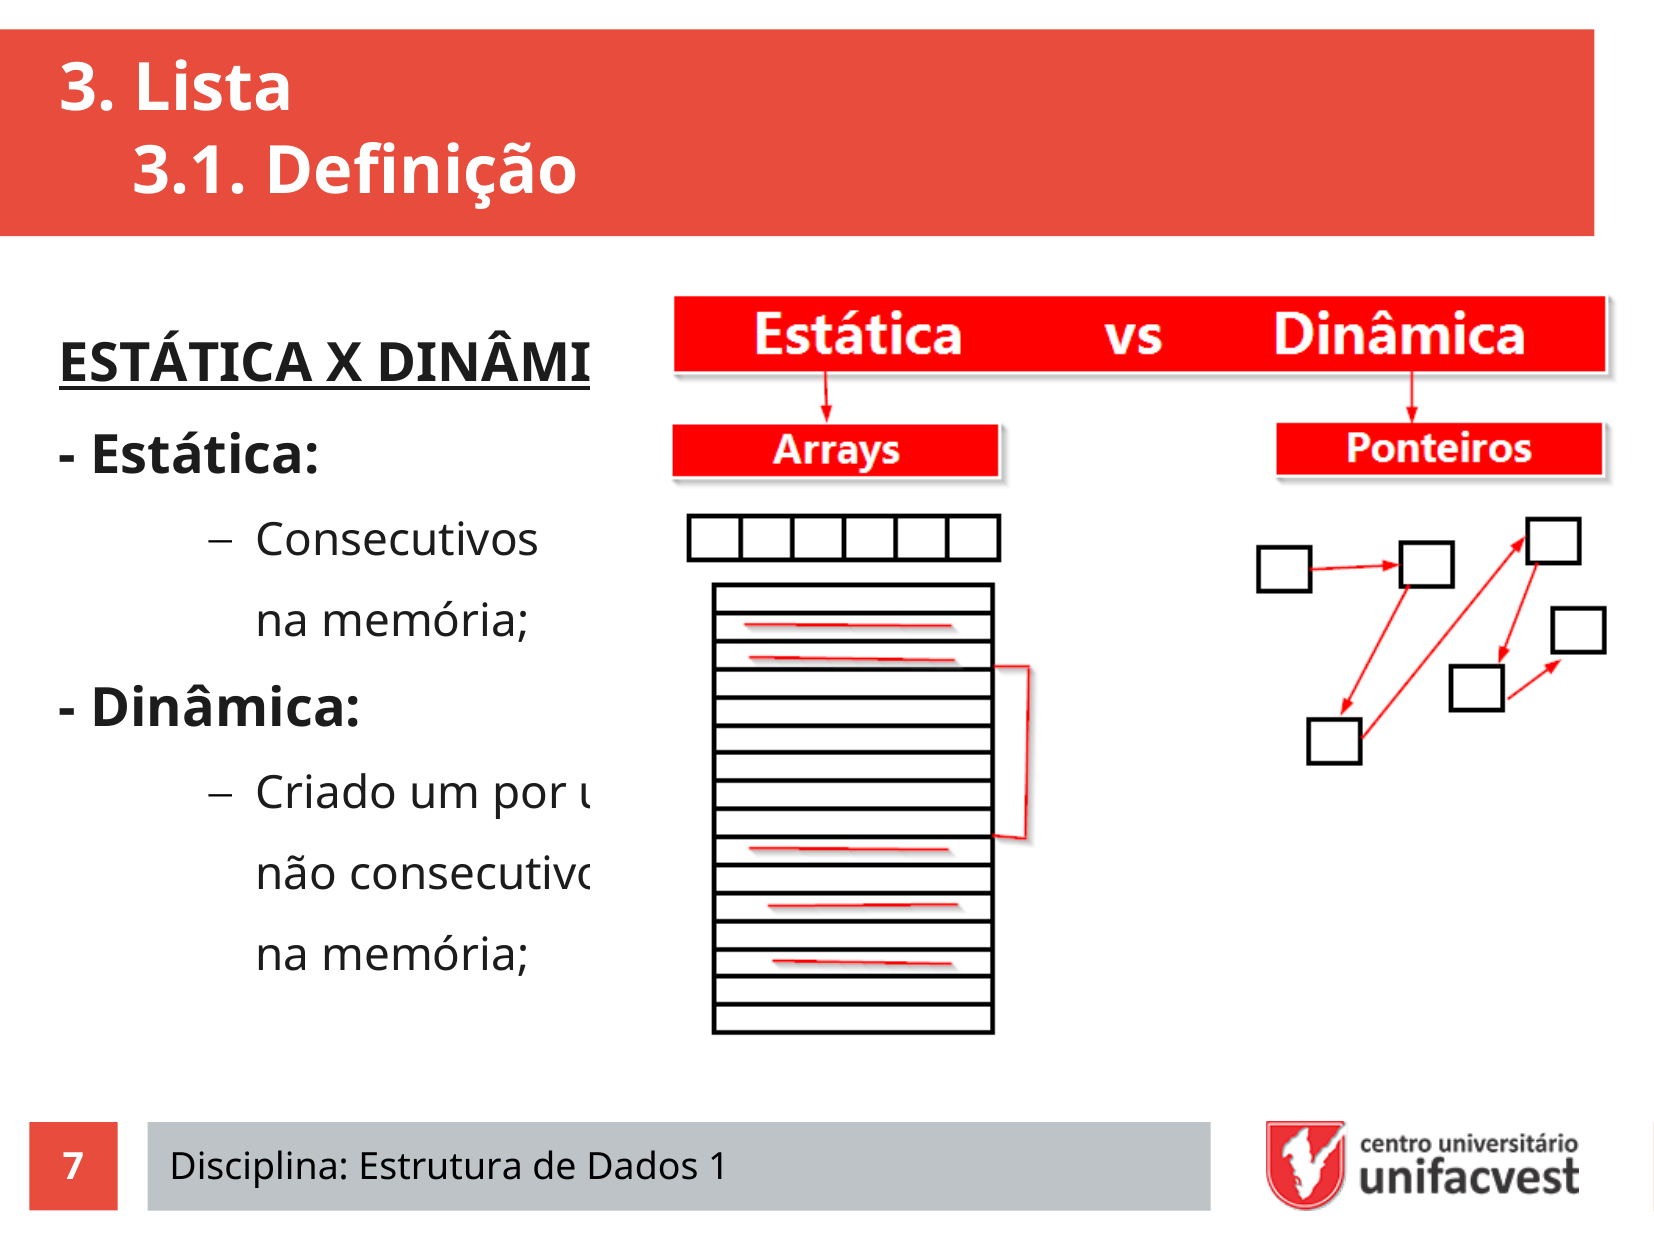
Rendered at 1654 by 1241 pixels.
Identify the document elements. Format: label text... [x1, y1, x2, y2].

picture [590, 273, 1654, 1093]
picture [1266, 1121, 1579, 1211]
text_box [1238, 1120, 1654, 1212]
text_box Disciplina: Estrutura de Dados 1 [154, 1132, 1205, 1196]
list ESTÁTICA X DINÂMICA - Estática: Consecutivos na memória; - Dinâmica: Criado um por um não consecutivo na memória; [59, 324, 590, 1093]
title 3. Lista 3.1. Definição [59, 59, 1595, 207]
